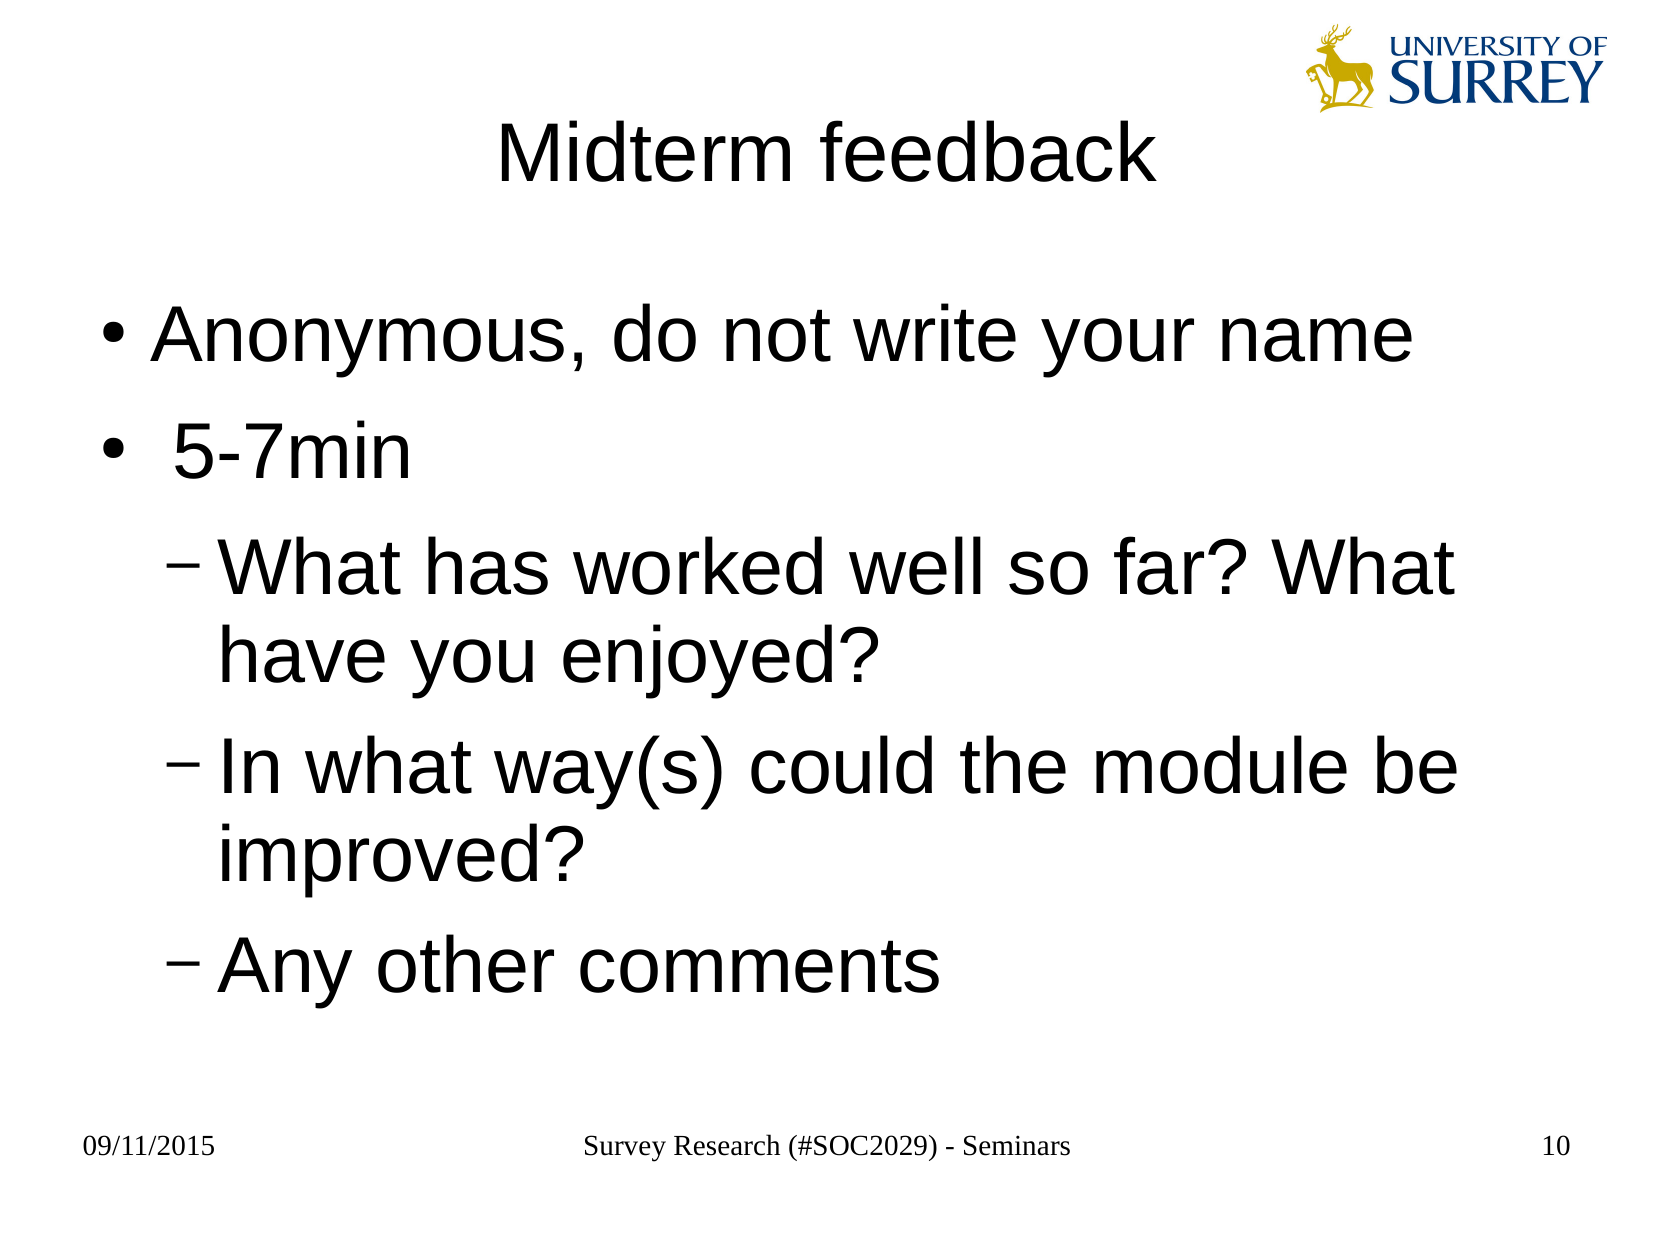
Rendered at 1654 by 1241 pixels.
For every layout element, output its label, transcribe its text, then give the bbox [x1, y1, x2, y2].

list Anonymous, do not write your name 5-7min What has worked well so far? What have you enjoyed? In what way(s) could the module be improved? Any other comments [82, 290, 1571, 1010]
picture [1306, 23, 1607, 113]
title Midterm feedback [82, 49, 1571, 257]
